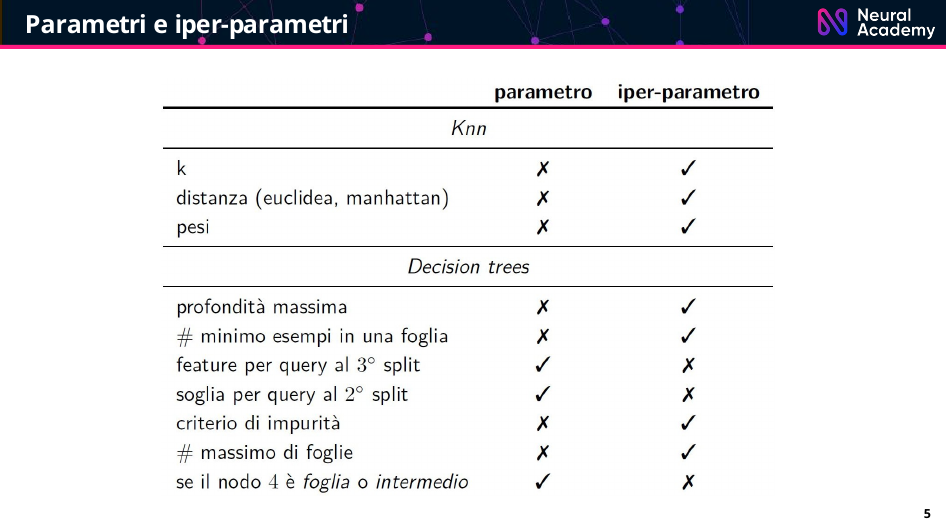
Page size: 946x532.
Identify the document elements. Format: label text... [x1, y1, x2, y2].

text_box <number> [917, 504, 939, 523]
picture [0, 0, 946, 49]
picture [161, 78, 775, 496]
text_box Parametri e iper-parametri [22, 6, 377, 39]
